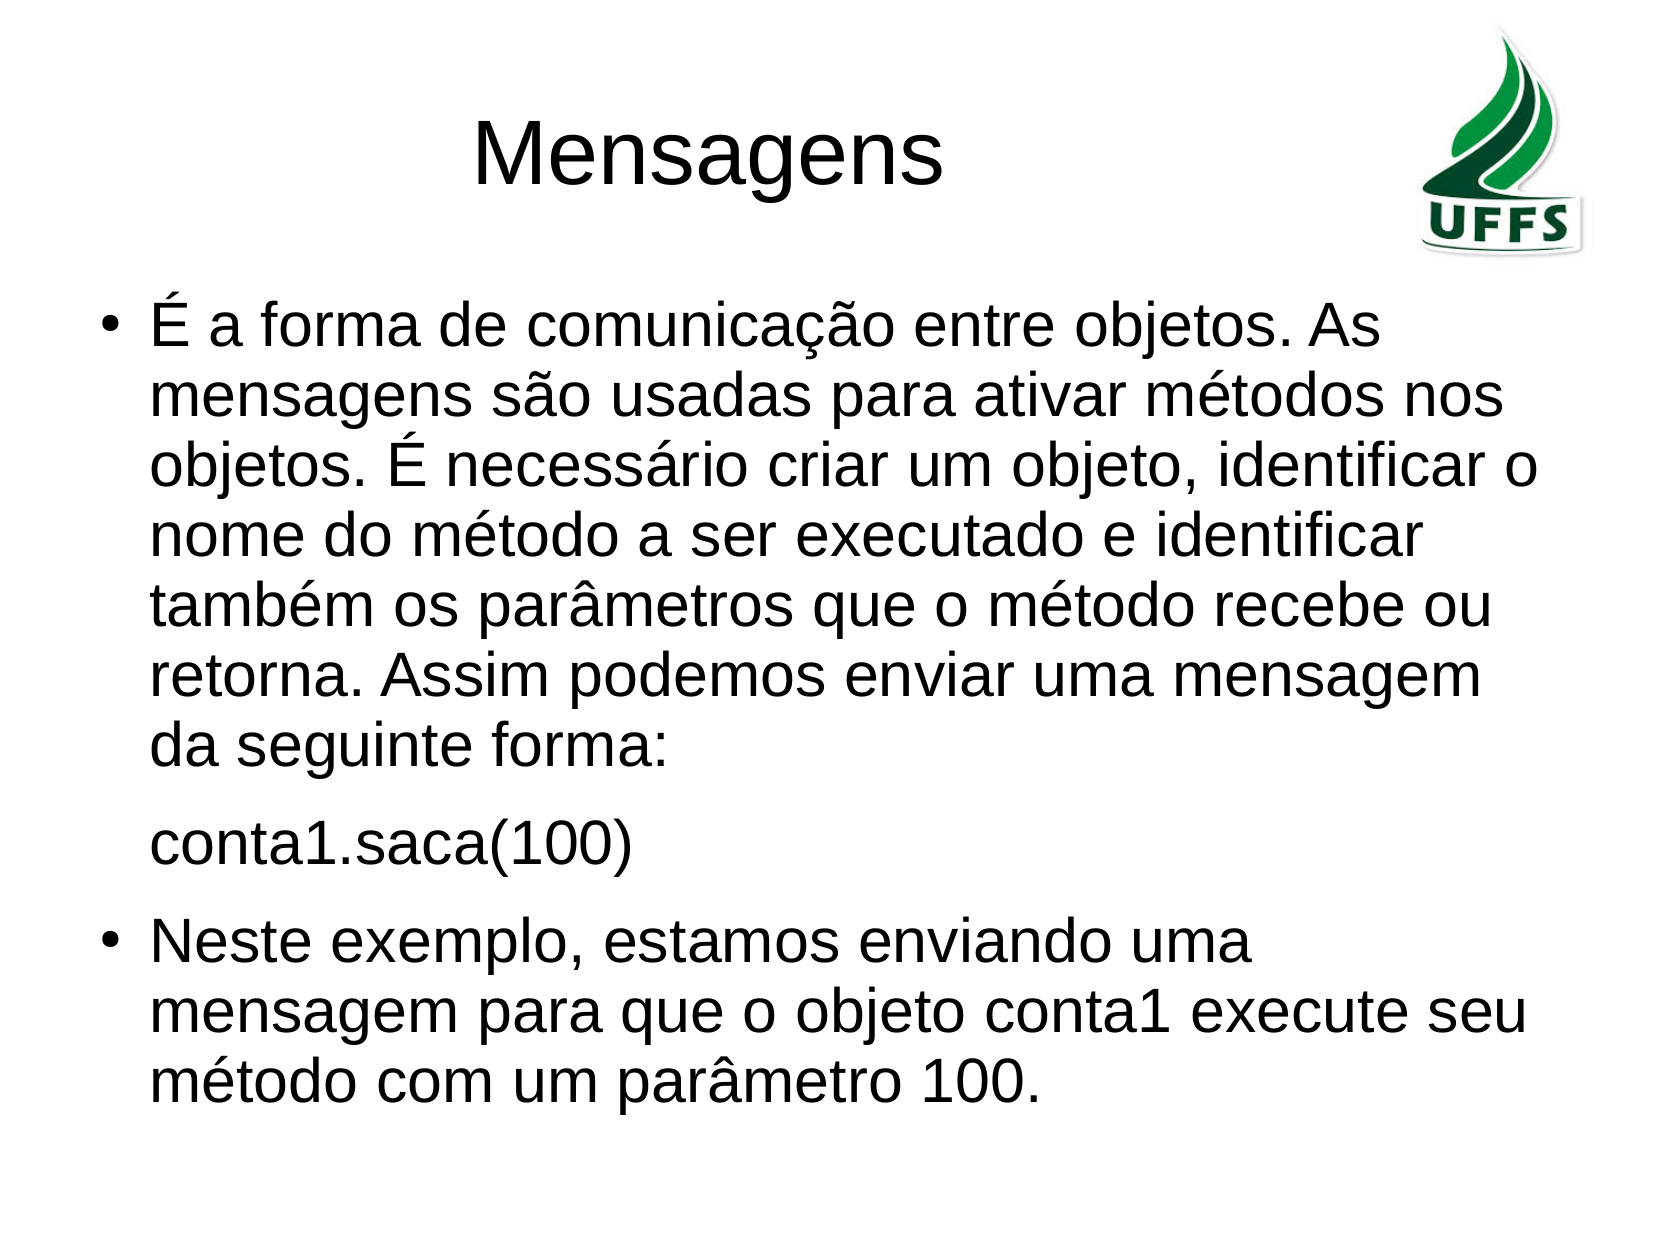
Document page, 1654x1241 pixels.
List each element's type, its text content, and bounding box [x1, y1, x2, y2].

list É a forma de comunicação entre objetos. As mensagens são usadas para ativar métodos nos objetos. É necessário criar um objeto, identificar o nome do método a ser executado e identificar também os parâmetros que o método recebe ou retorna. Assim podemos enviar uma mensagem da seguinte forma: conta1.saca(100) Neste exemplo, estamos enviando uma mensagem para que o objeto conta1 execute seu método com um parâmetro 100. [82, 290, 1571, 1123]
picture [1381, 20, 1624, 272]
title Mensagens [82, 49, 1335, 257]
